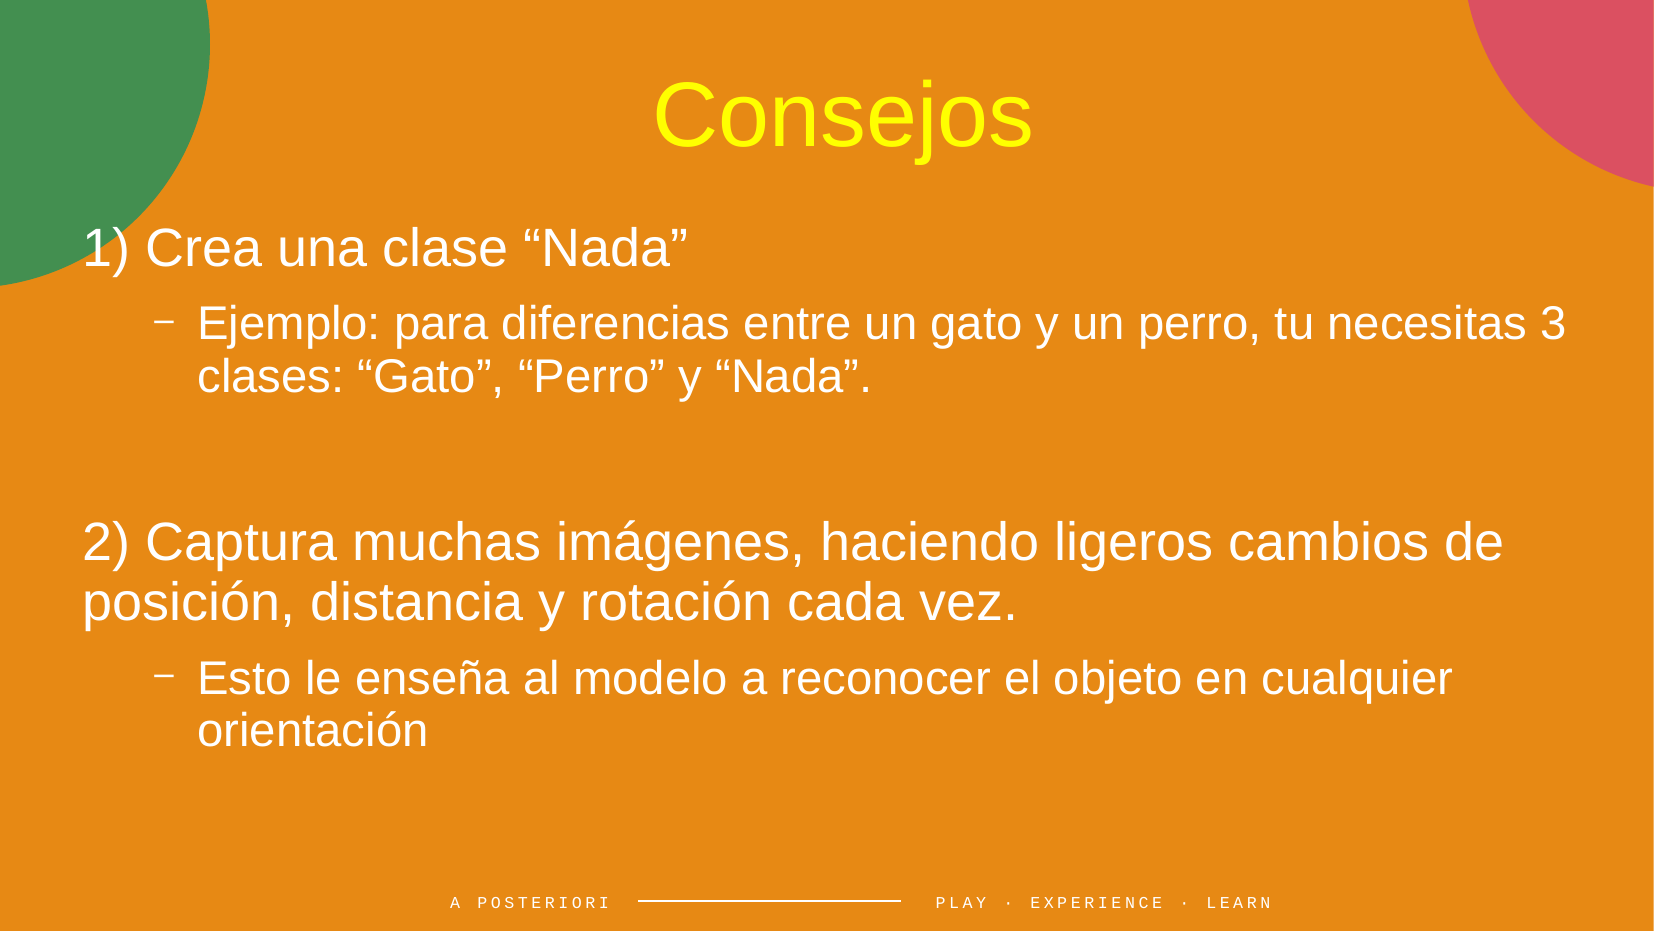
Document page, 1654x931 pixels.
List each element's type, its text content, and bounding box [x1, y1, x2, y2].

list 1) Crea una clase “Nada” Ejemplo: para diferencias entre un gato y un perro, tu necesitas 3 clases: “Gato”, “Perro” y “Nada”. 2) Captura muchas imágenes, haciendo ligeros cambios de posición, distancia y rotación cada vez. Esto le enseña al modelo a reconocer el objeto en cualquier orientación [82, 217, 1571, 758]
title Consejos [187, 37, 1501, 193]
